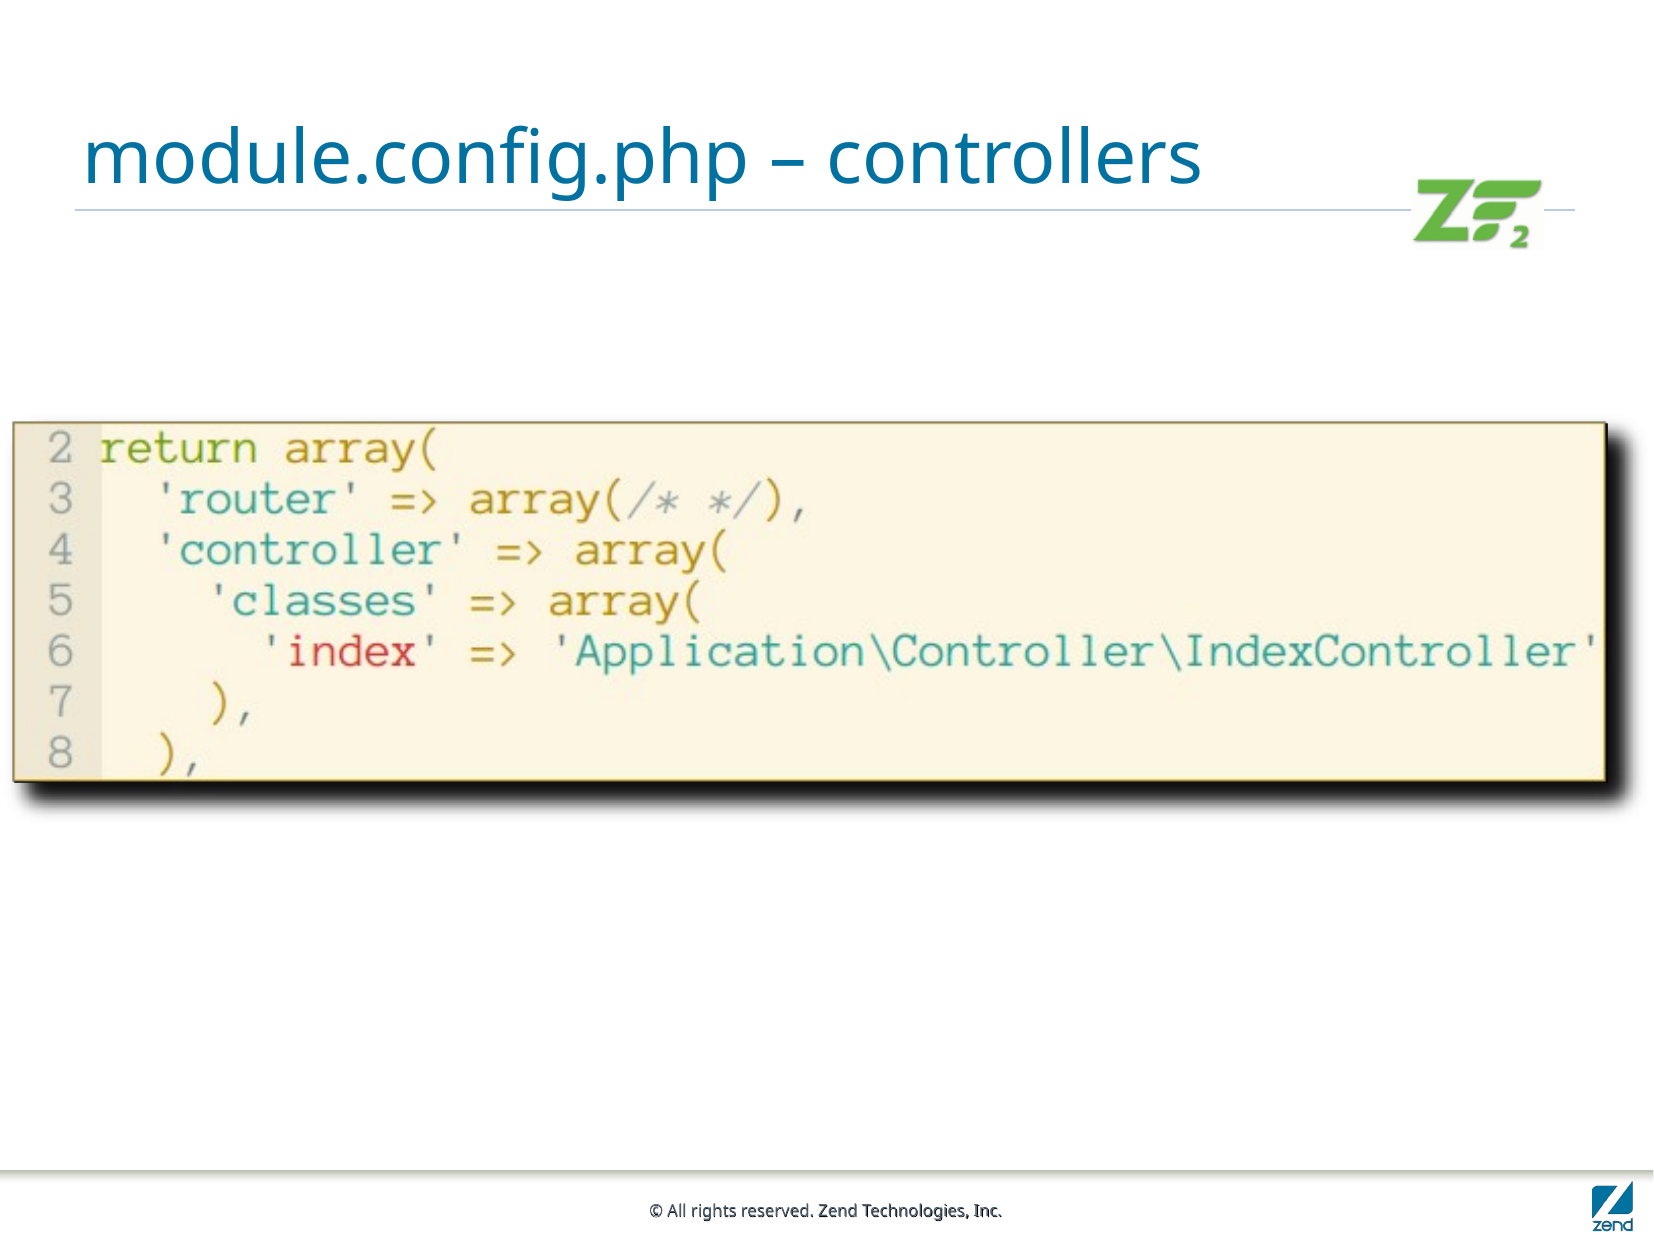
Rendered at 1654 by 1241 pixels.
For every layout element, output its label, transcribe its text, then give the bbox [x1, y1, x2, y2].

title module.config.php – controllers [82, 17, 1571, 206]
picture [0, 408, 1653, 829]
picture [1411, 177, 1544, 250]
picture [0, 1170, 1654, 1232]
